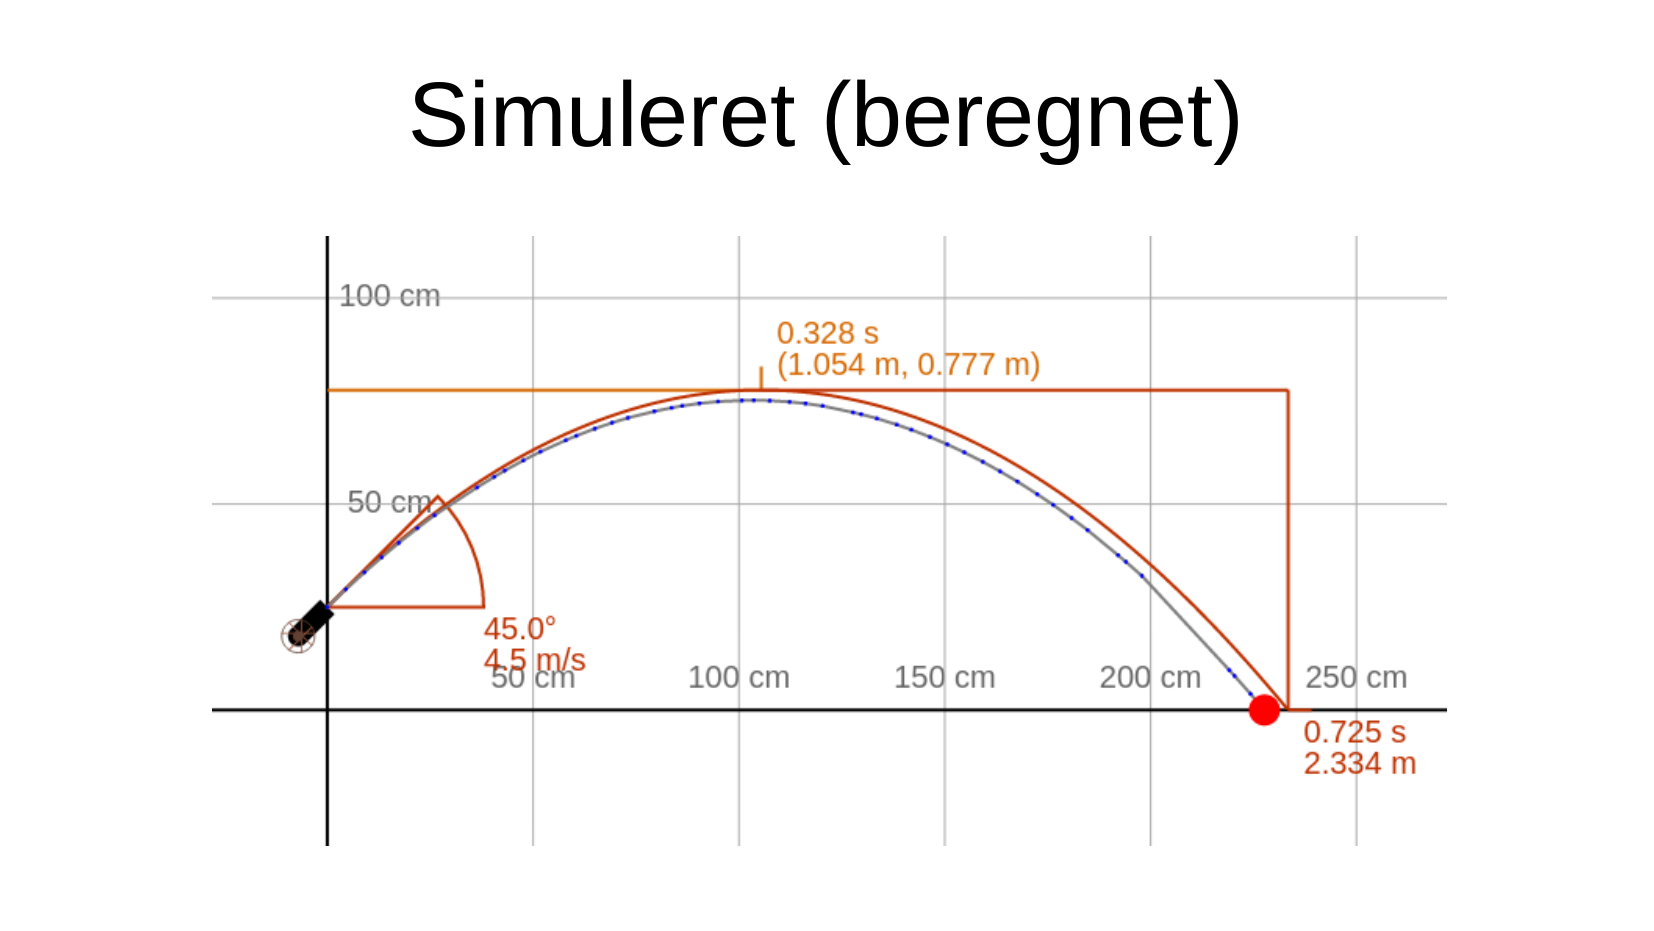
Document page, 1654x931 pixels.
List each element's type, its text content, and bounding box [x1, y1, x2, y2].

title Simuleret (beregnet) [82, 37, 1571, 193]
picture [212, 236, 1447, 846]
